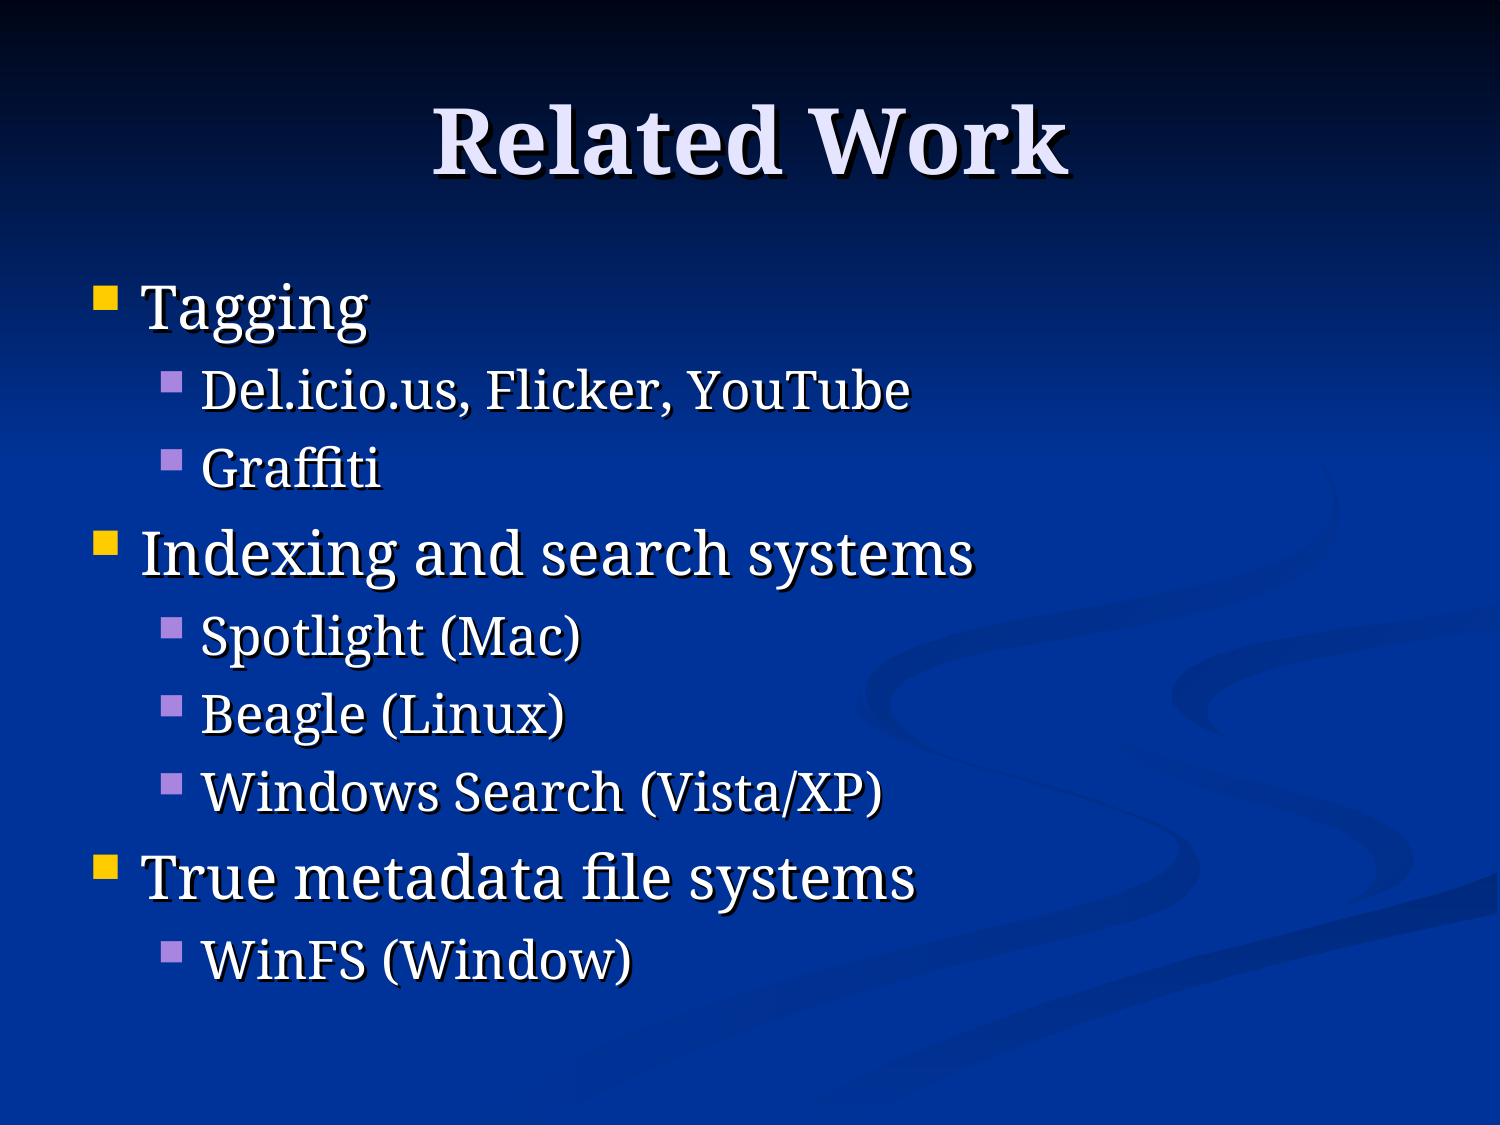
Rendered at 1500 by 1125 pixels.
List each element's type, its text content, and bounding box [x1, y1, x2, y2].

title Related Work [75, 45, 1426, 233]
list Tagging Del.icio.us, Flicker, YouTube Graffiti Indexing and search systems Spotlight (Mac) Beagle (Linux) Windows Search (Vista/XP) True metadata file systems WinFS (Window) [75, 262, 1426, 1005]
